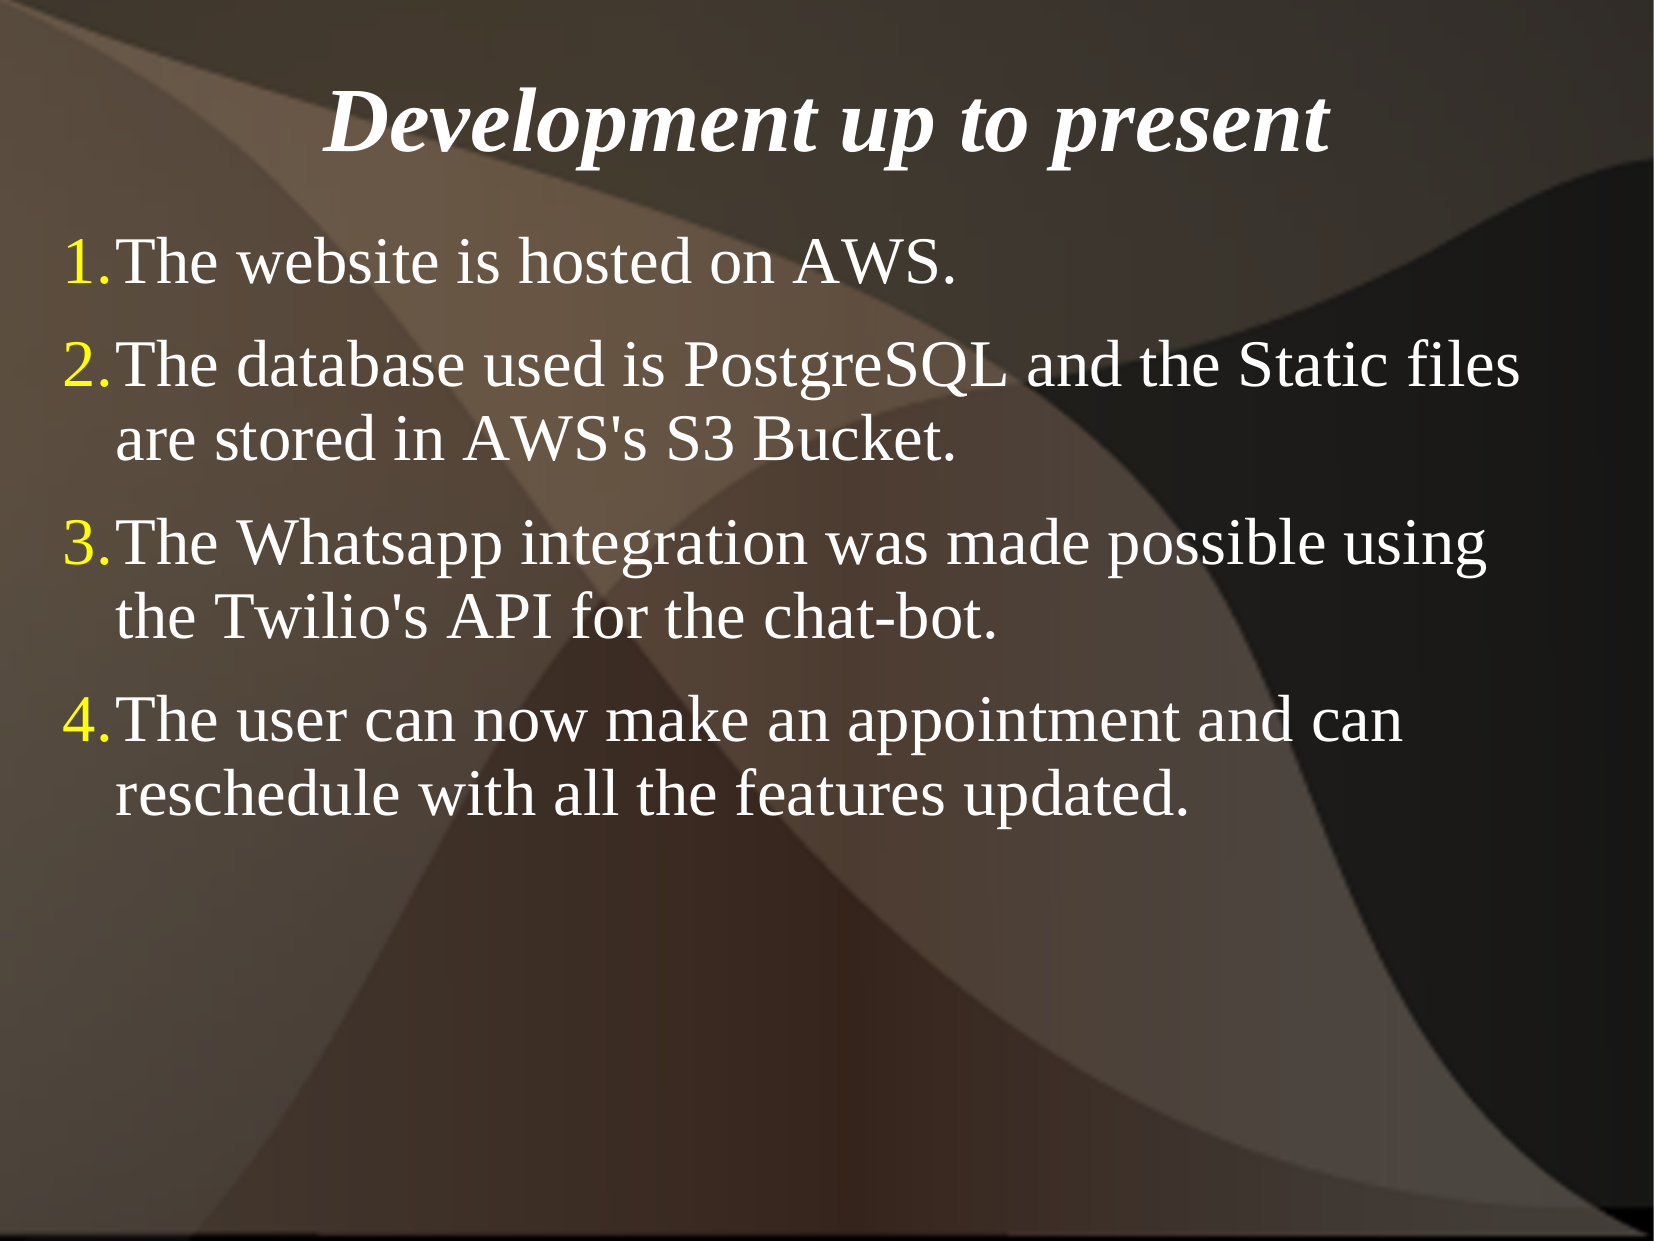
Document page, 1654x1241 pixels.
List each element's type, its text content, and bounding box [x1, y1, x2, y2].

title Development up to present [82, 16, 1571, 224]
list The website is hosted on AWS. The database used is PostgreSQL and the Static files are stored in AWS's S3 Bucket. The Whatsapp integration was made possible using the Twilio's API for the chat-bot. The user can now make an appointment and can reschedule with all the features updated. [45, 223, 1531, 1201]
picture [0, 0, 1654, 1241]
